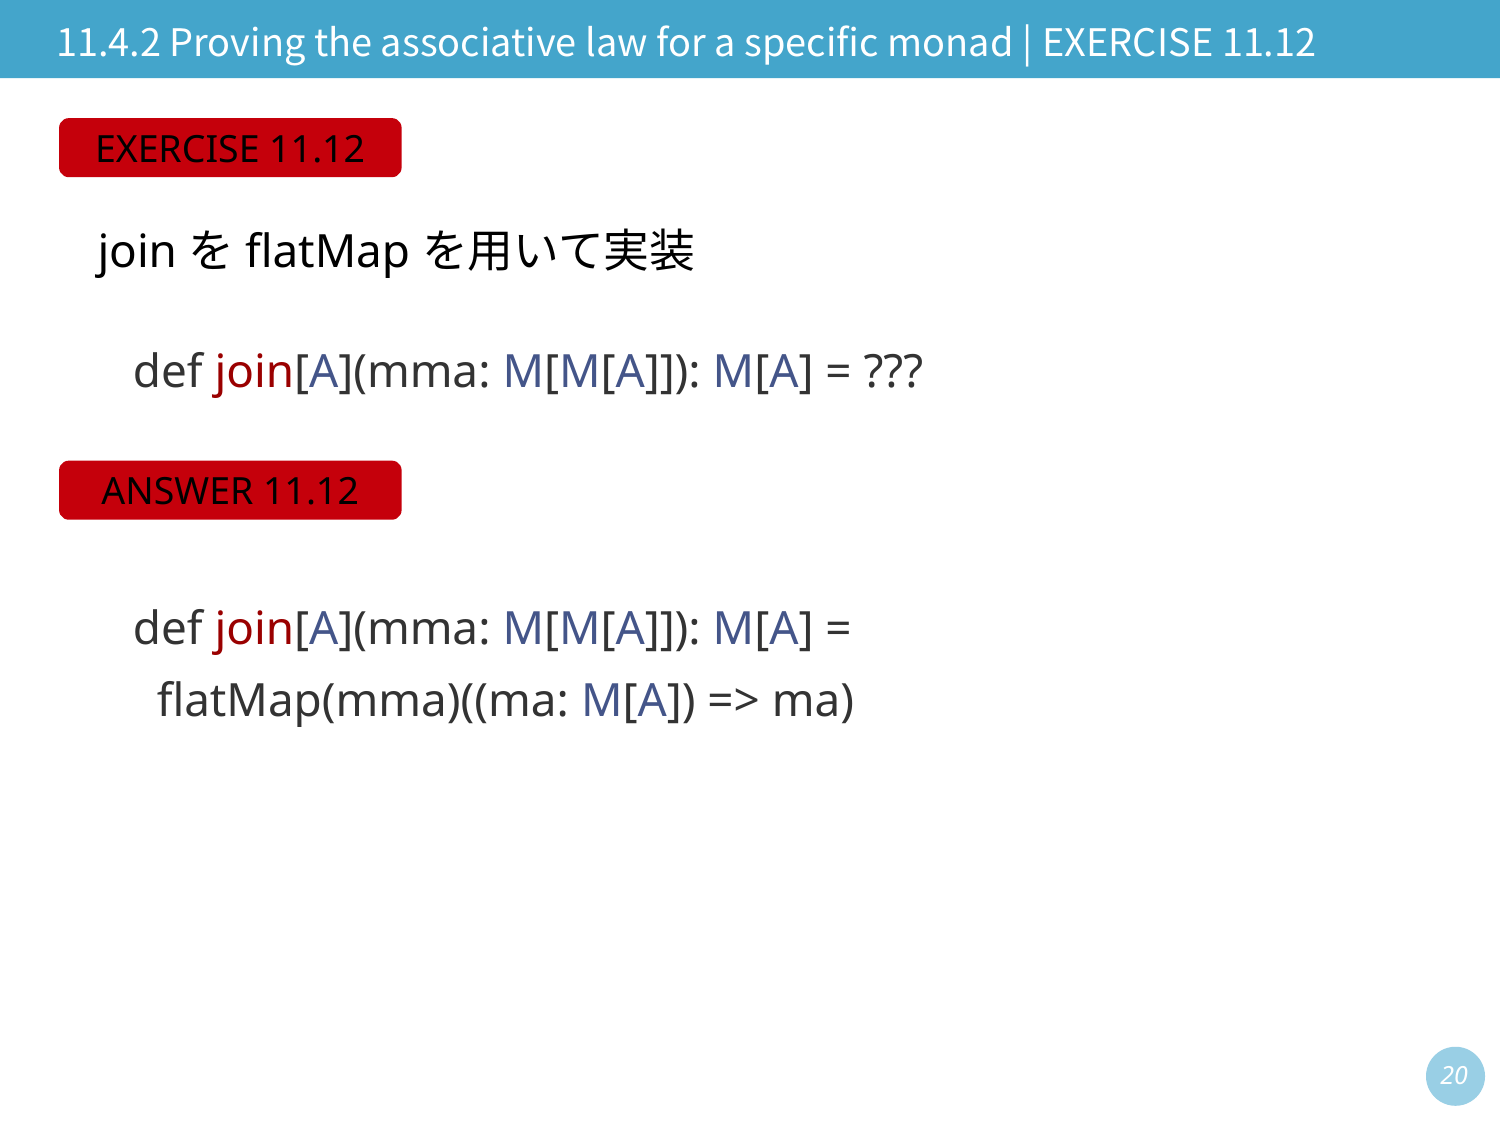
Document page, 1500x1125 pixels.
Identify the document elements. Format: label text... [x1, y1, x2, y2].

title 11.4.2 Proving the associative law for a specific monad | EXERCISE 11.12 [41, 7, 1392, 76]
text_box def join[A](mma: M[M[A]]): M[A] = ??? [118, 330, 1335, 414]
text_box ANSWER 11.12 [59, 460, 402, 520]
text_box join を flatMap を用いて実装 [82, 206, 1312, 272]
text_box EXERCISE 11.12 [59, 118, 402, 178]
text_box def join[A](mma: M[M[A]]): M[A] = flatMap(mma)((ma: M[A]) => ma) [118, 578, 1335, 733]
slide_number <number> [1424, 1046, 1484, 1107]
